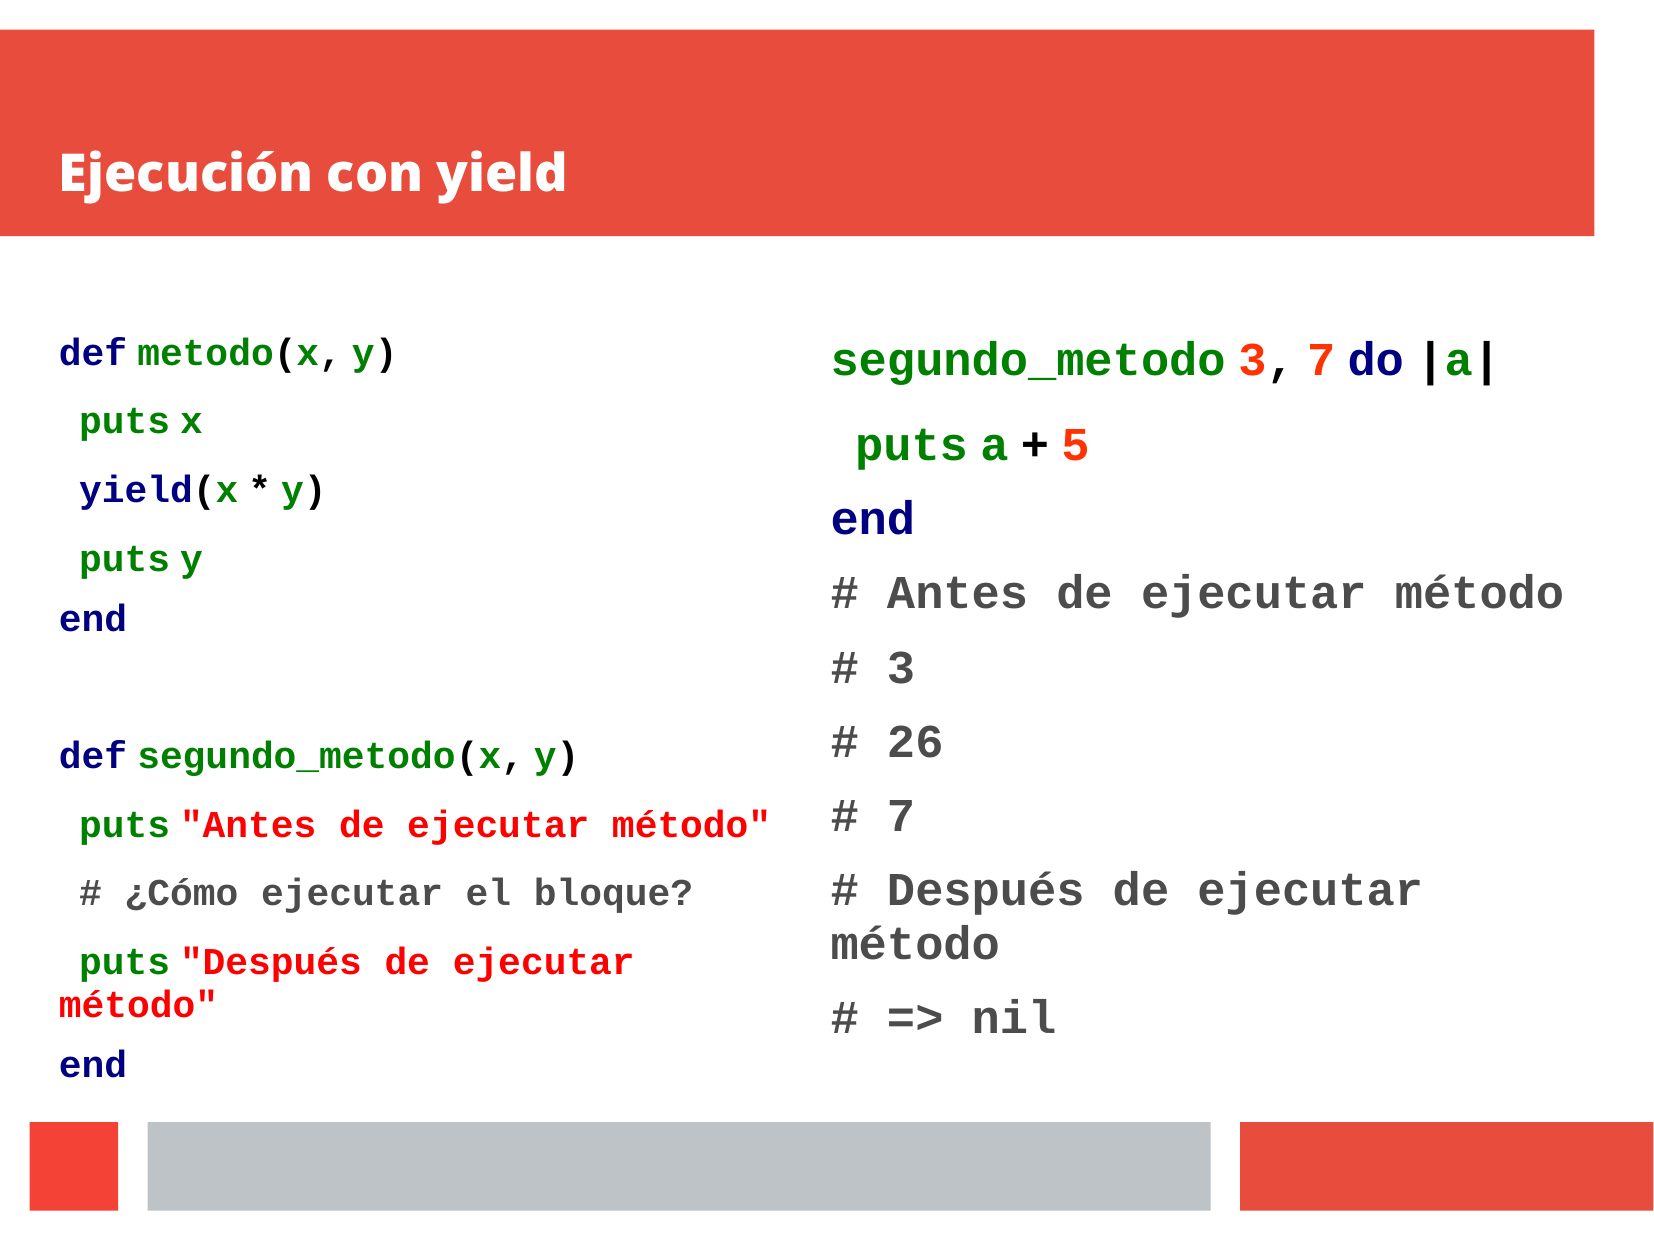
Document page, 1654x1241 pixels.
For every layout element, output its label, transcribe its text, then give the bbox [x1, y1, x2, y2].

title Ejecución con yield [59, 59, 1595, 207]
list segundo_metodo 3, 7 do |a| puts a + 5 end # Antes de ejecutar método # 3 # 26 # 7 # Después de ejecutar método # => nil [830, 324, 1566, 1093]
list def metodo(x, y) puts x yield(x * y) puts y end def segundo_metodo(x, y) puts "Antes de ejecutar método" # ¿Cómo ejecutar el bloque? puts "Después de ejecutar método" end [59, 324, 794, 1093]
